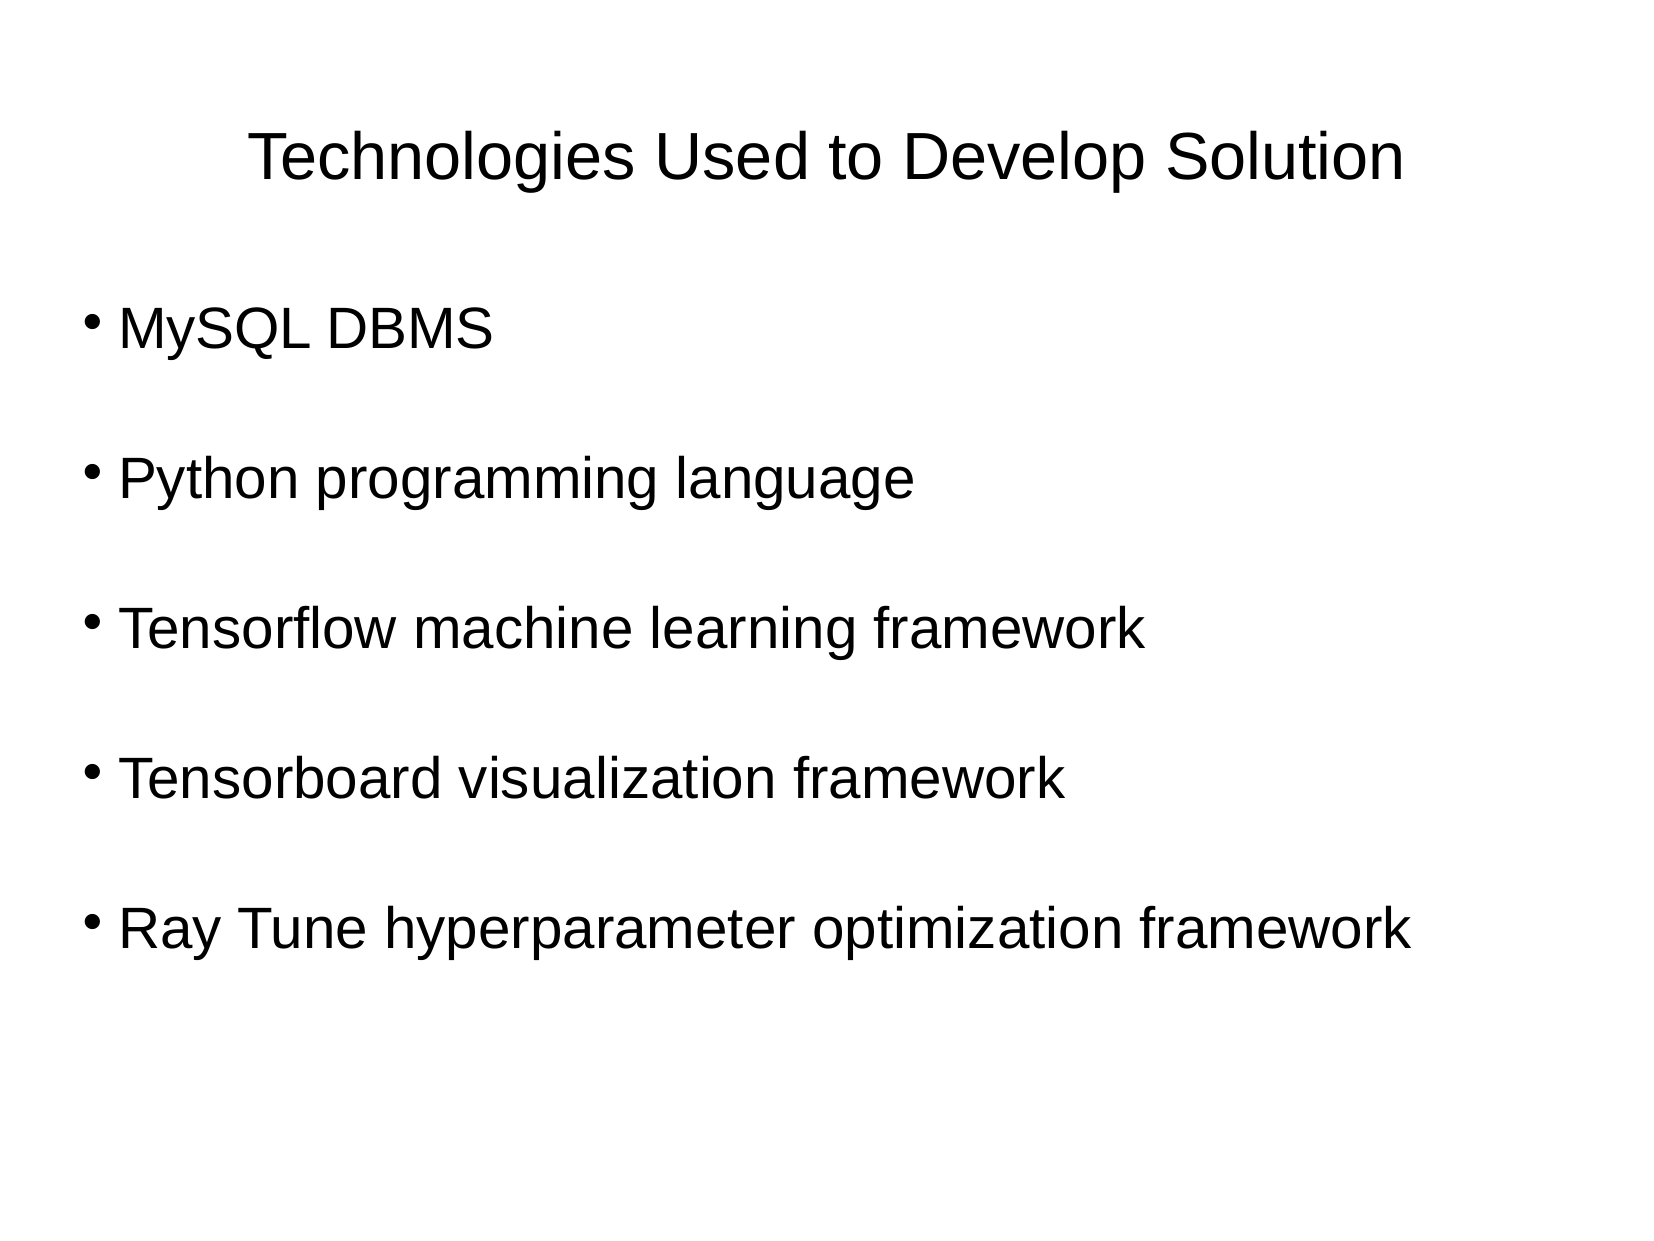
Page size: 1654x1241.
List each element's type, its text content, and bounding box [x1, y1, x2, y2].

text_box Technologies Used to Develop Solution [82, 49, 1571, 257]
text_box MySQL DBMS Python programming language Tensorflow machine learning framework Tensorboard visualization framework Ray Tune hyperparameter optimization framework [82, 290, 1571, 1241]
